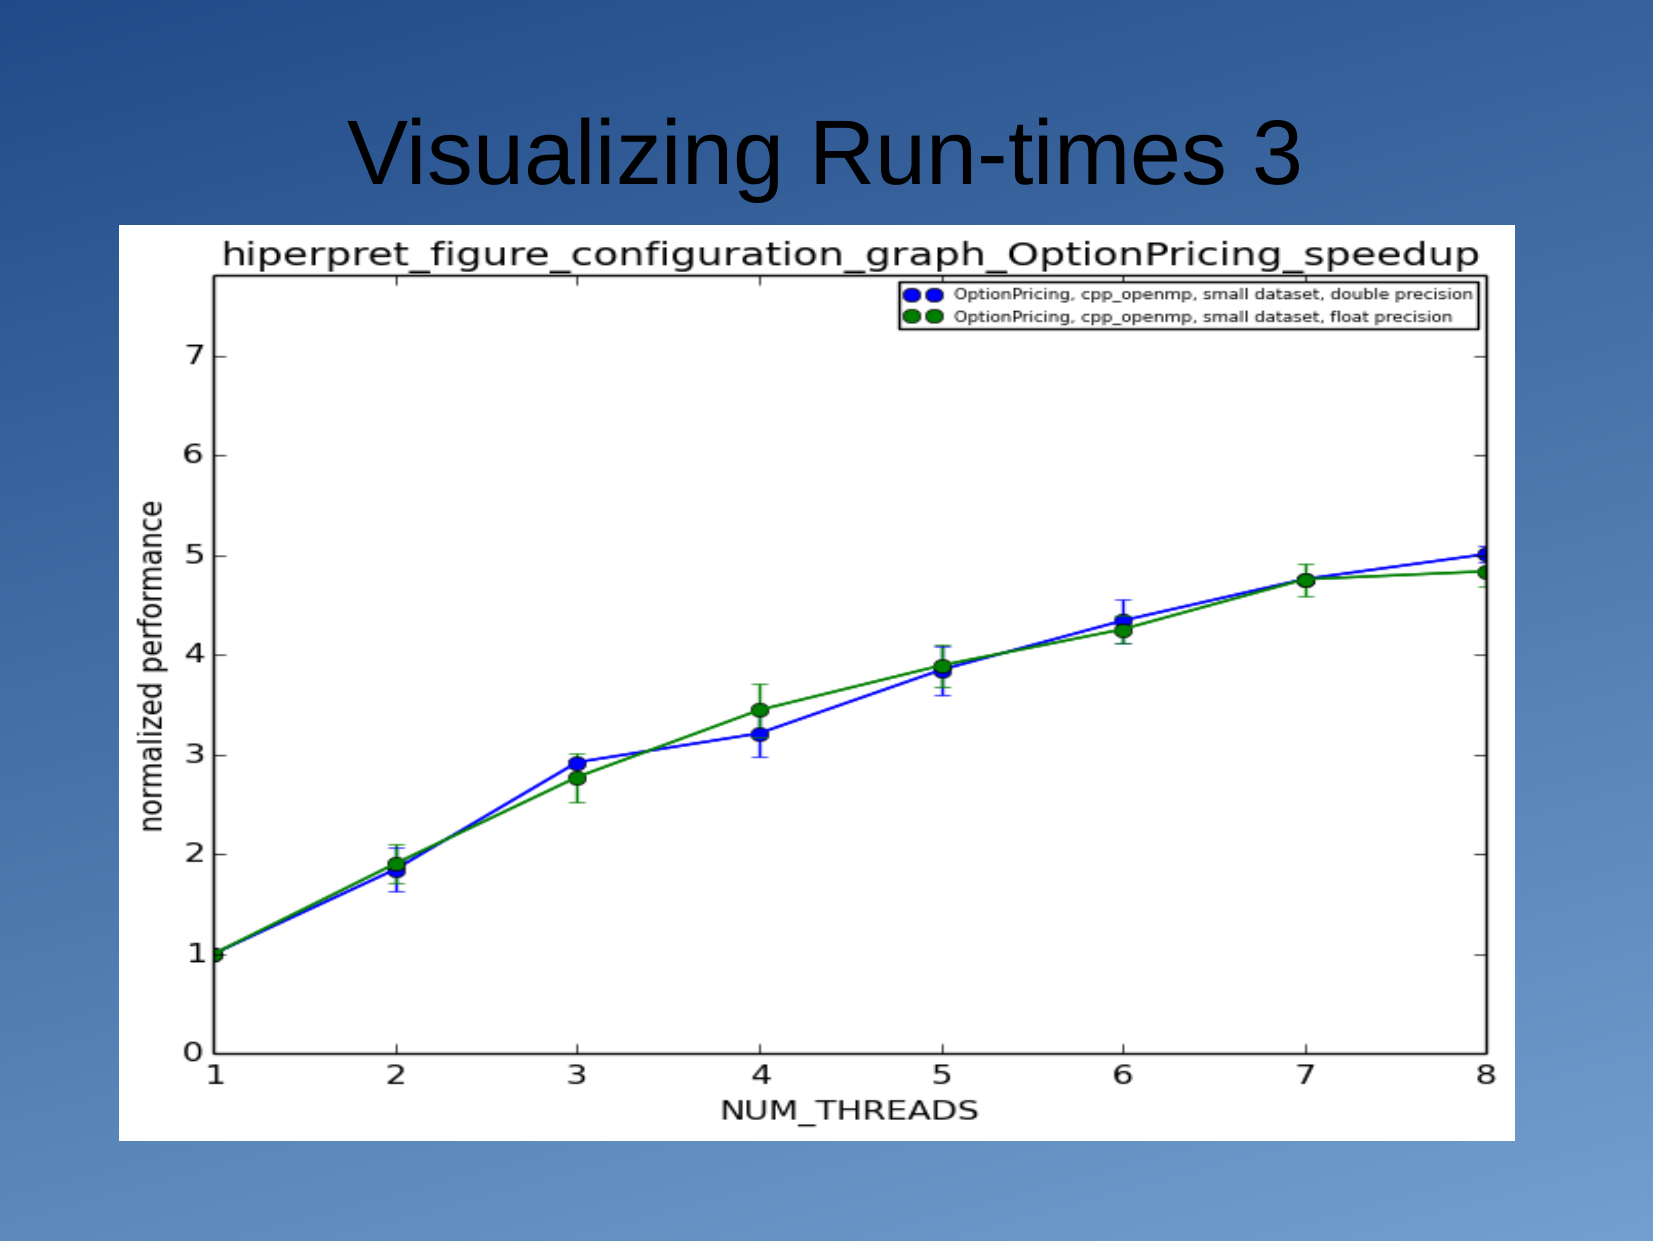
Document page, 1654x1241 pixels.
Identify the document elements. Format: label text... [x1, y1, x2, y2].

title Visualizing Run-times 3 [82, 49, 1571, 257]
picture [119, 225, 1515, 1141]
